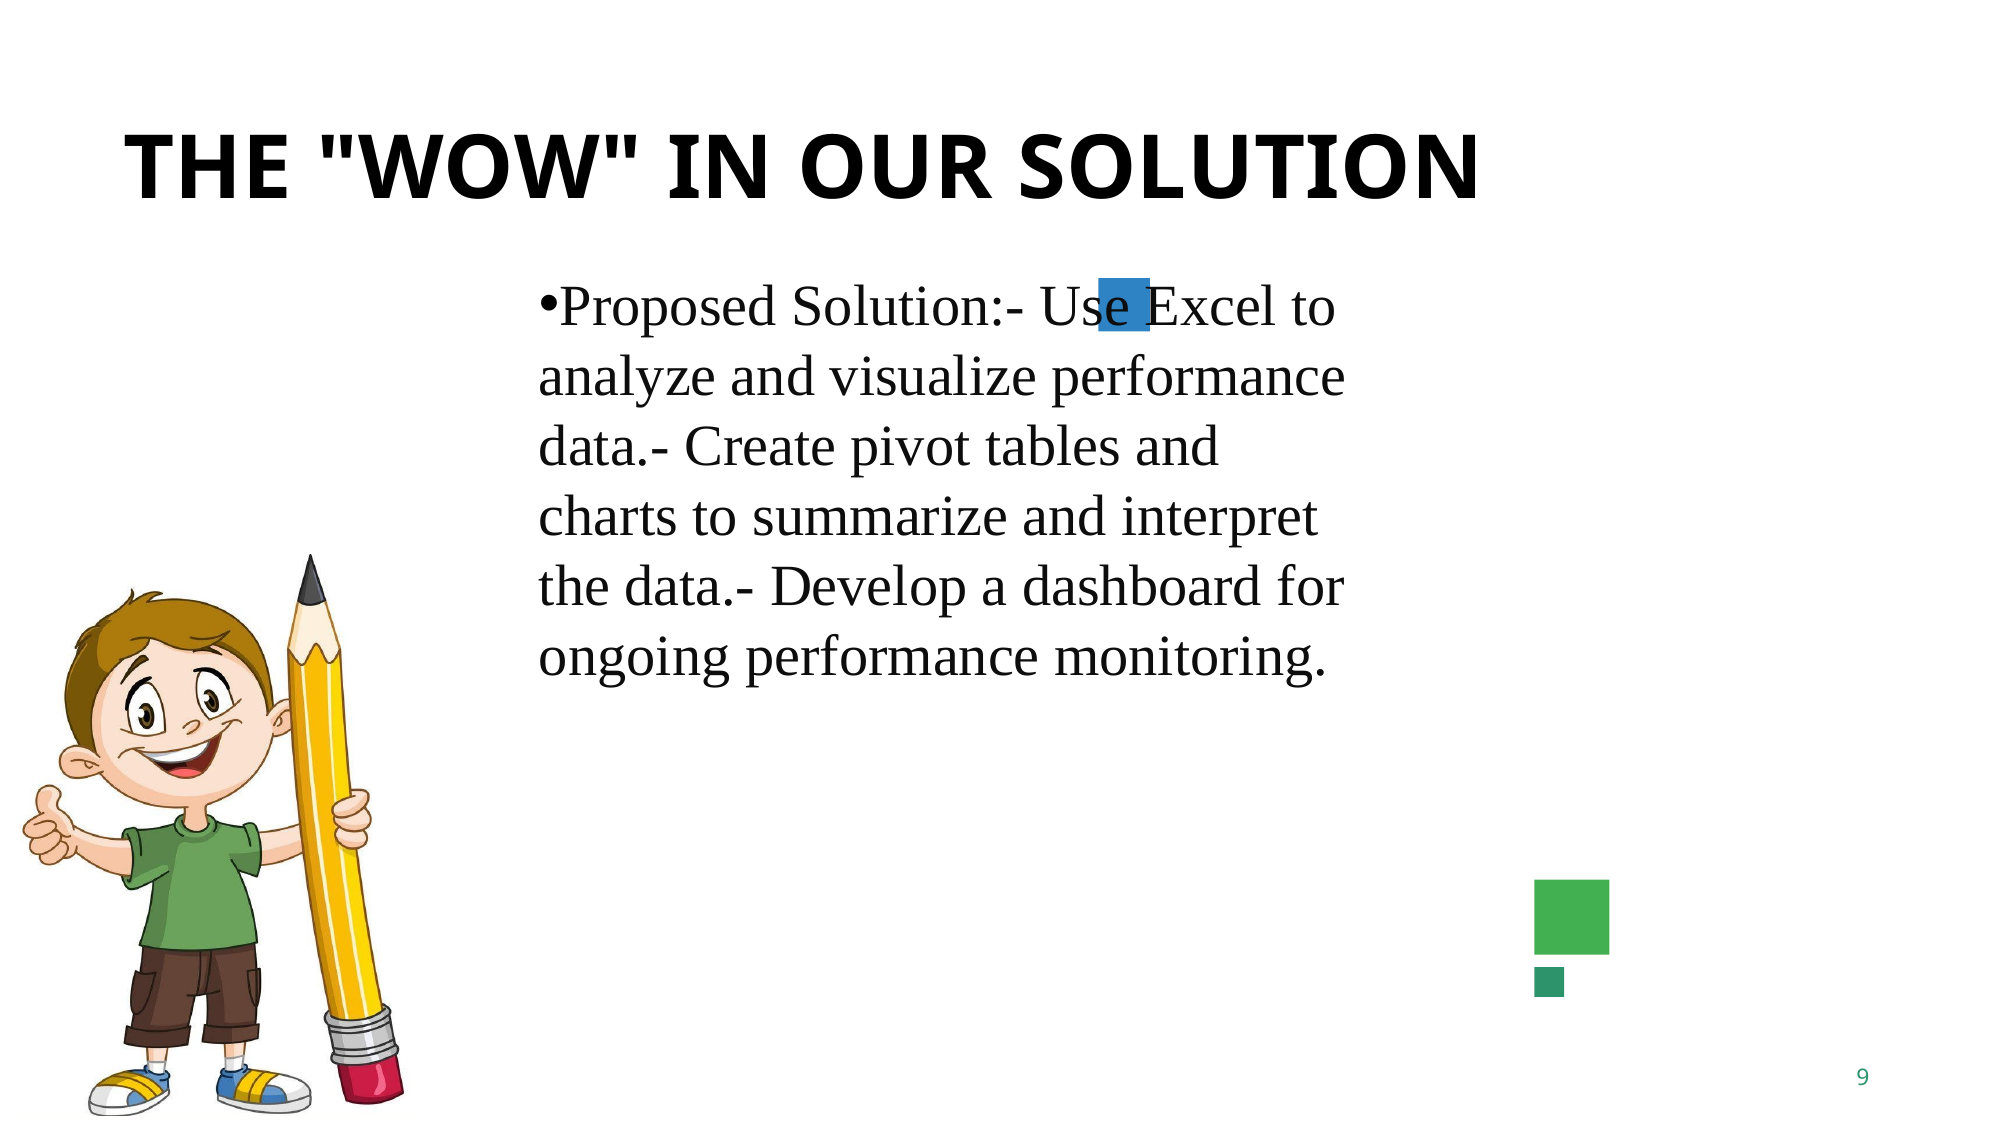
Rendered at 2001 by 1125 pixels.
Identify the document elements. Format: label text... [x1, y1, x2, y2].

text_box 9 [1849, 1061, 1888, 1094]
text_box [1534, 967, 1565, 997]
text_box Proposed Solution:- Use Excel to analyze and visualize performance data.- Create pivot tables and charts to summarize and interpret the data.- Develop a dashboard for ongoing performance monitoring. [524, 259, 1378, 699]
text_box [1534, 879, 1610, 955]
picture [10, 554, 416, 1116]
title THE "WOW" IN OUR SOLUTION [121, 107, 1513, 218]
